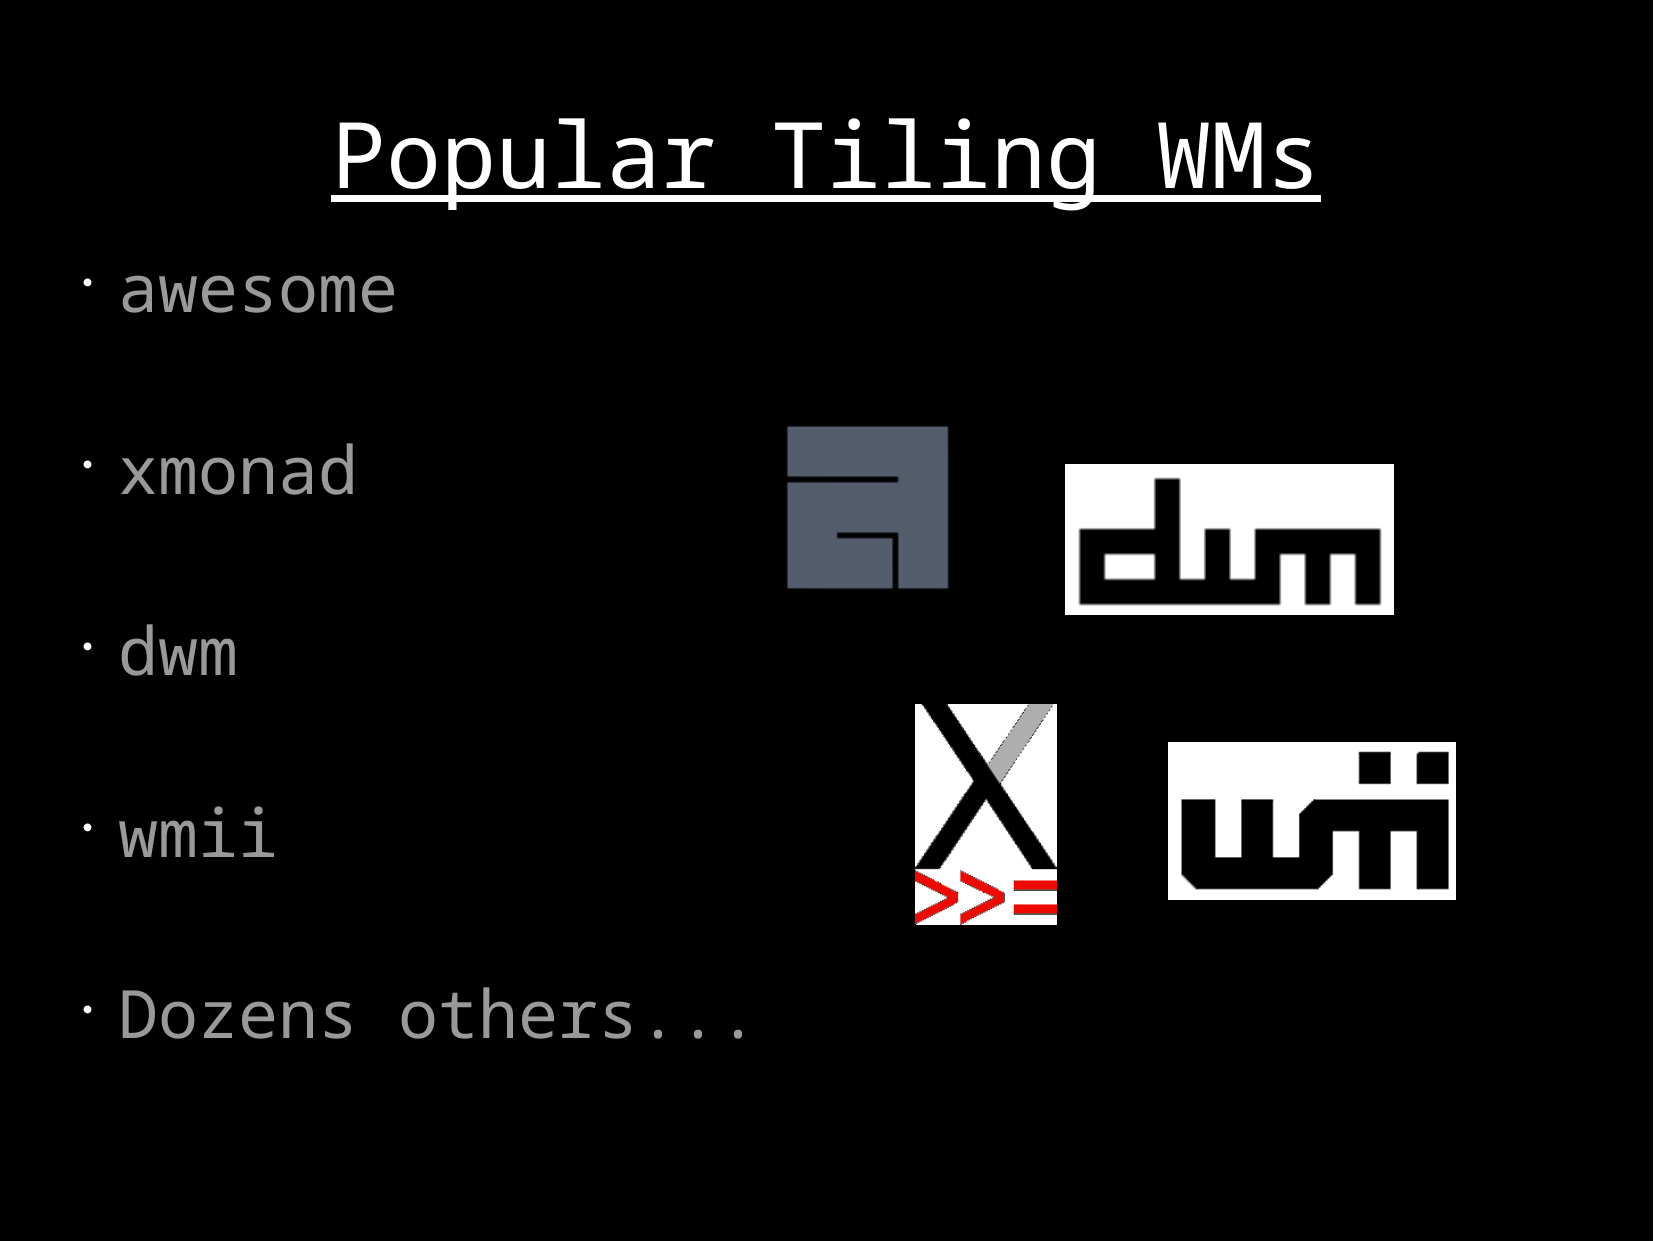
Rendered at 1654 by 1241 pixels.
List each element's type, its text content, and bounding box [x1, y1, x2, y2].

picture [915, 704, 1057, 925]
picture [765, 404, 987, 620]
picture [1168, 742, 1456, 901]
subtitle awesome xmonad dwm wmii Dozens others... [82, 290, 1571, 1010]
title Popular Tiling WMs [82, 49, 1571, 257]
picture [1065, 464, 1394, 616]
